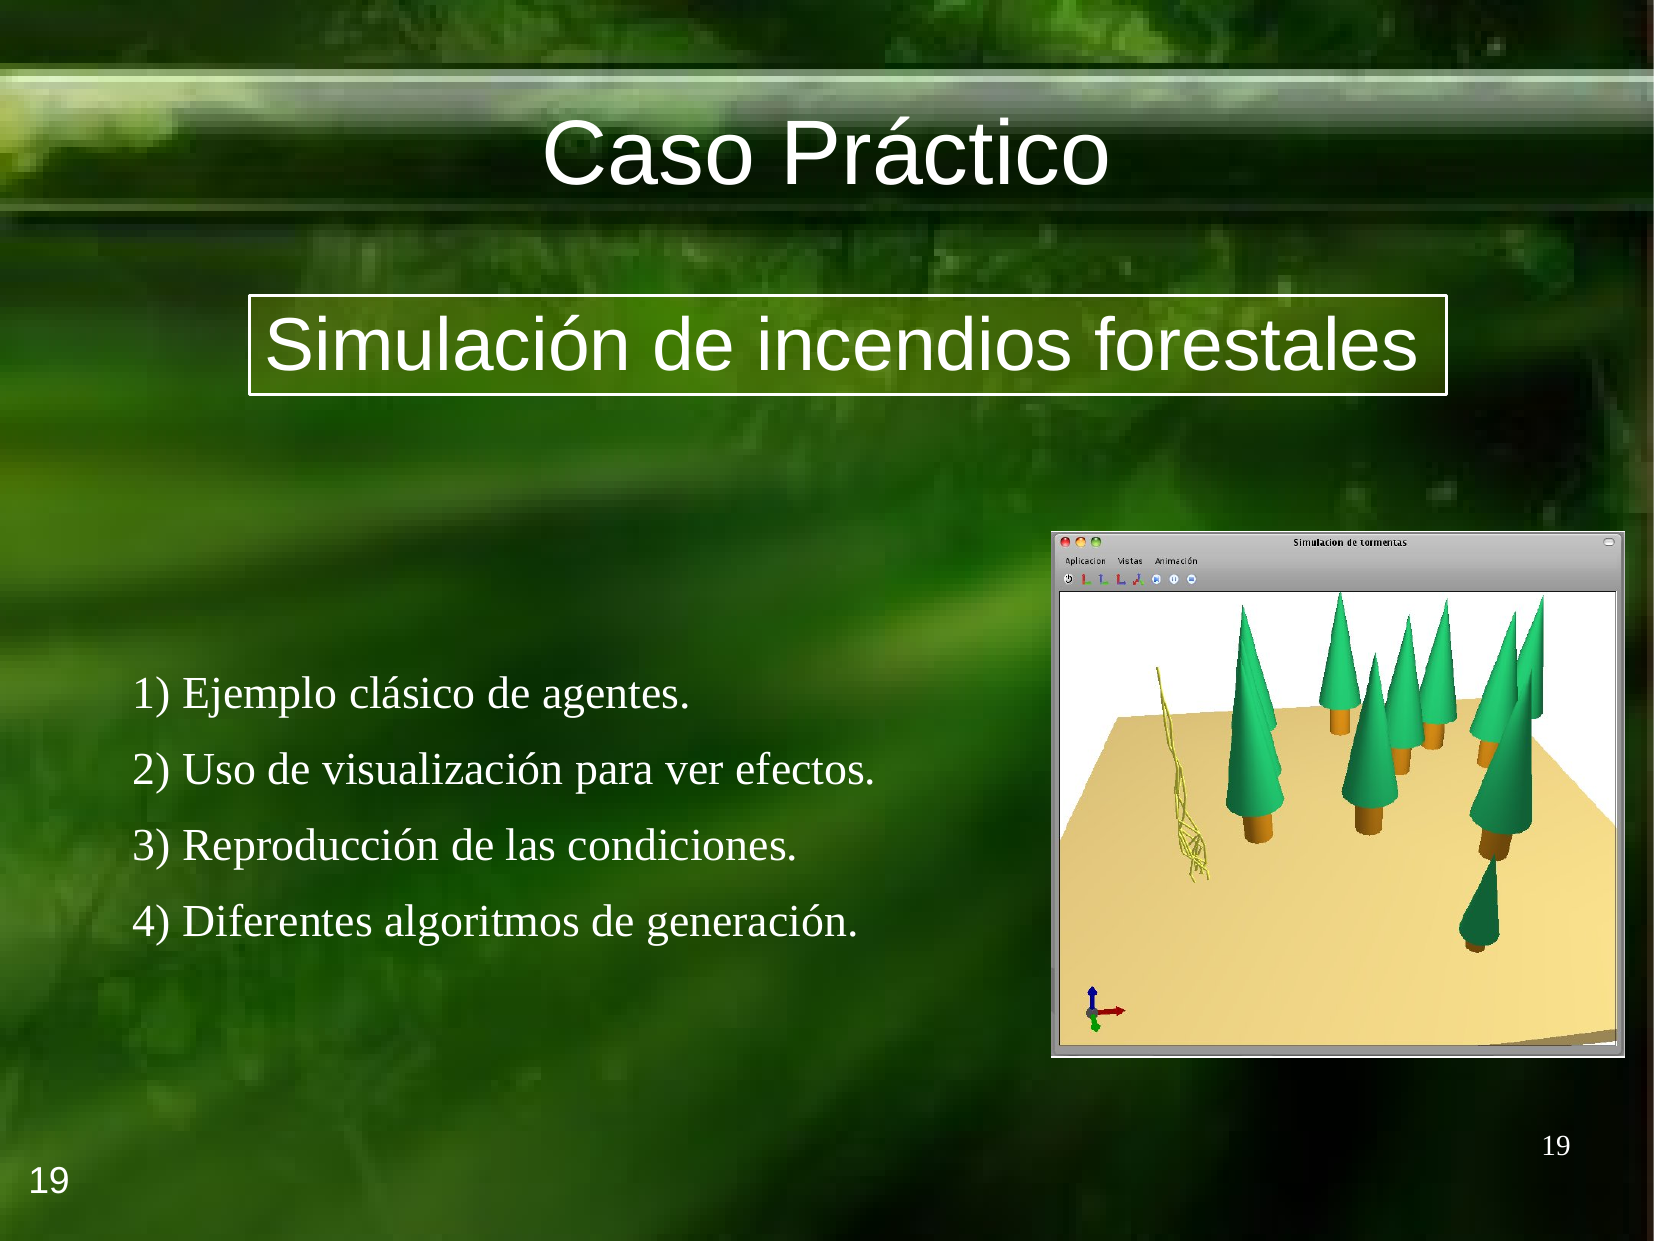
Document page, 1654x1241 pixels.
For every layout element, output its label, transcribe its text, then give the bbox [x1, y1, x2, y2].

text_box Ejemplo clásico de agentes. Uso de visualización para ver efectos. Reproducción de las condiciones. Diferentes algoritmos de generación. [118, 647, 916, 942]
picture [0, 0, 1654, 1241]
text_box Simulación de incendios forestales [249, 295, 1447, 395]
text_box <número> [13, 1151, 214, 1222]
title Caso Práctico [82, 56, 1571, 250]
